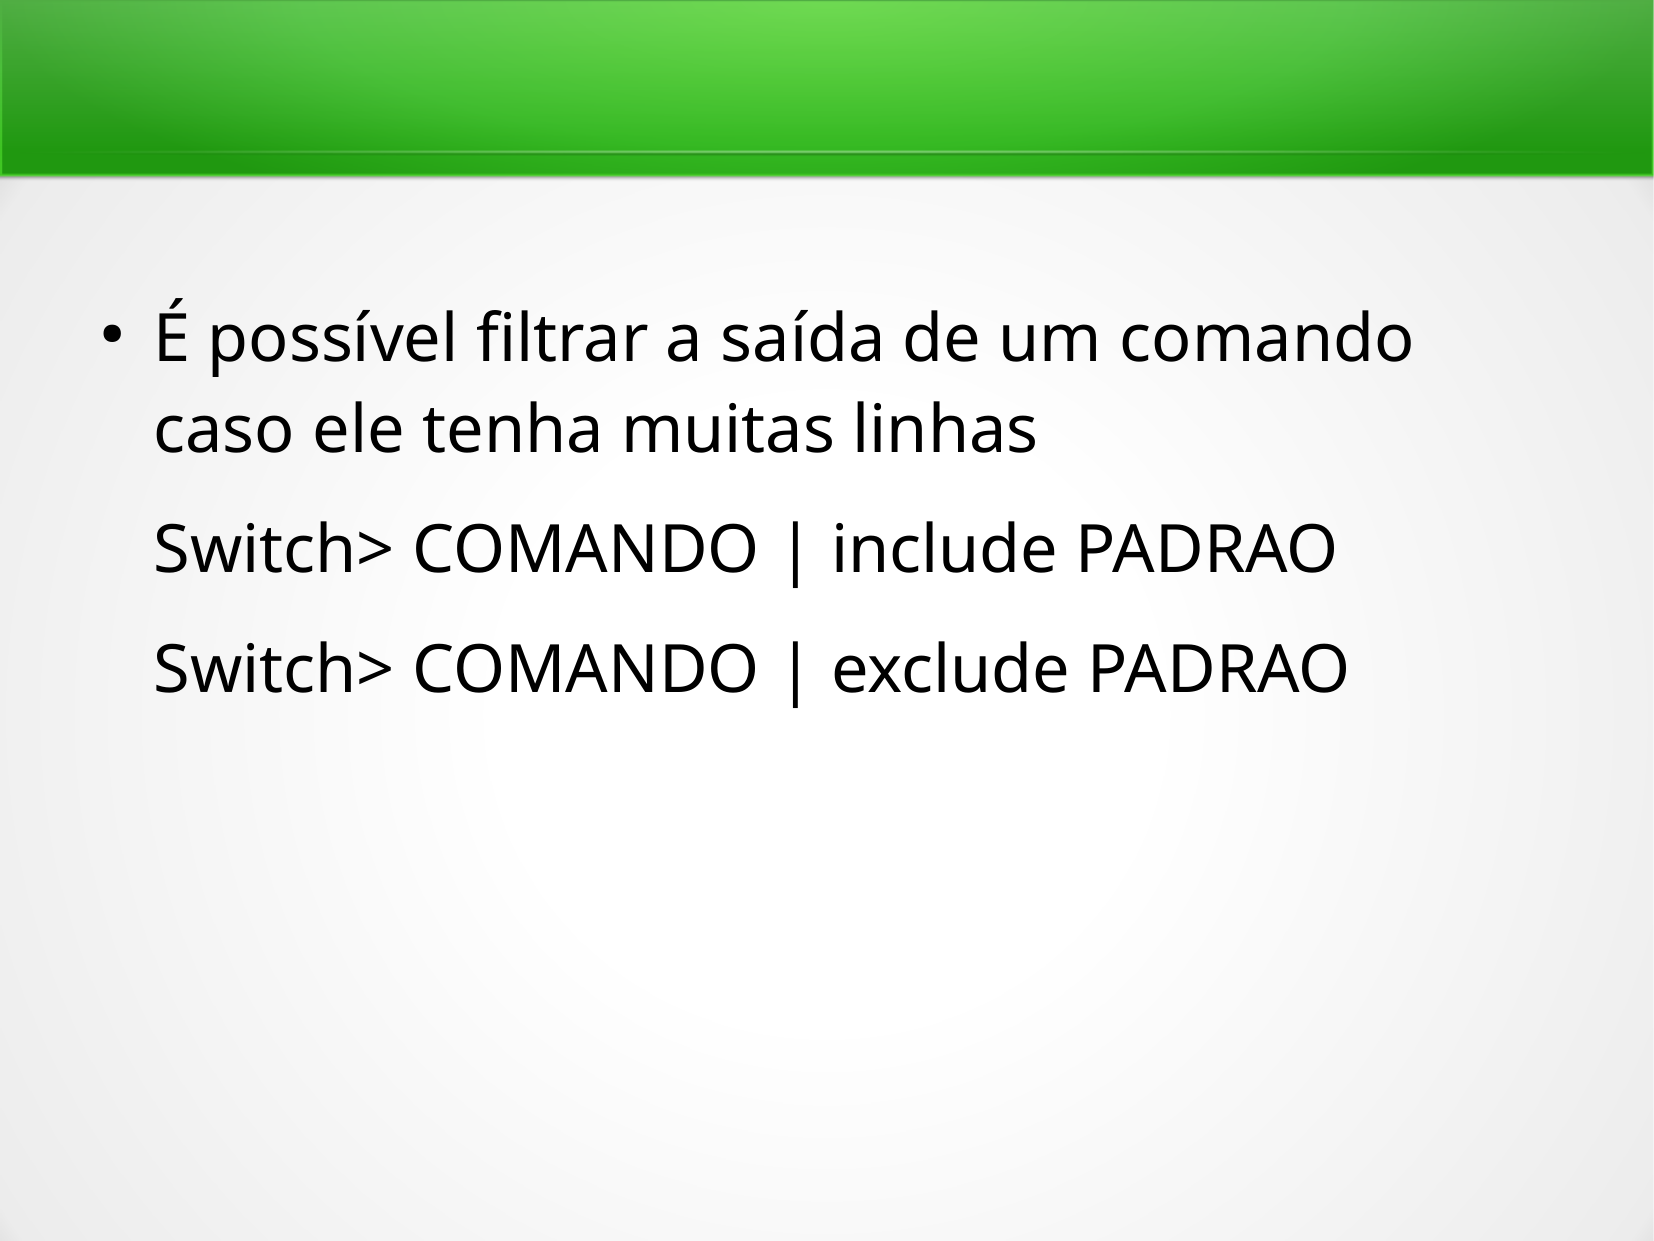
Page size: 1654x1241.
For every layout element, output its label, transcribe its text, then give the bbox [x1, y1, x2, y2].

list É possível filtrar a saída de um comando caso ele tenha muitas linhas Switch> COMANDO | include PADRAO Switch> COMANDO | exclude PADRAO [82, 290, 1571, 1010]
picture [0, 0, 1654, 1241]
